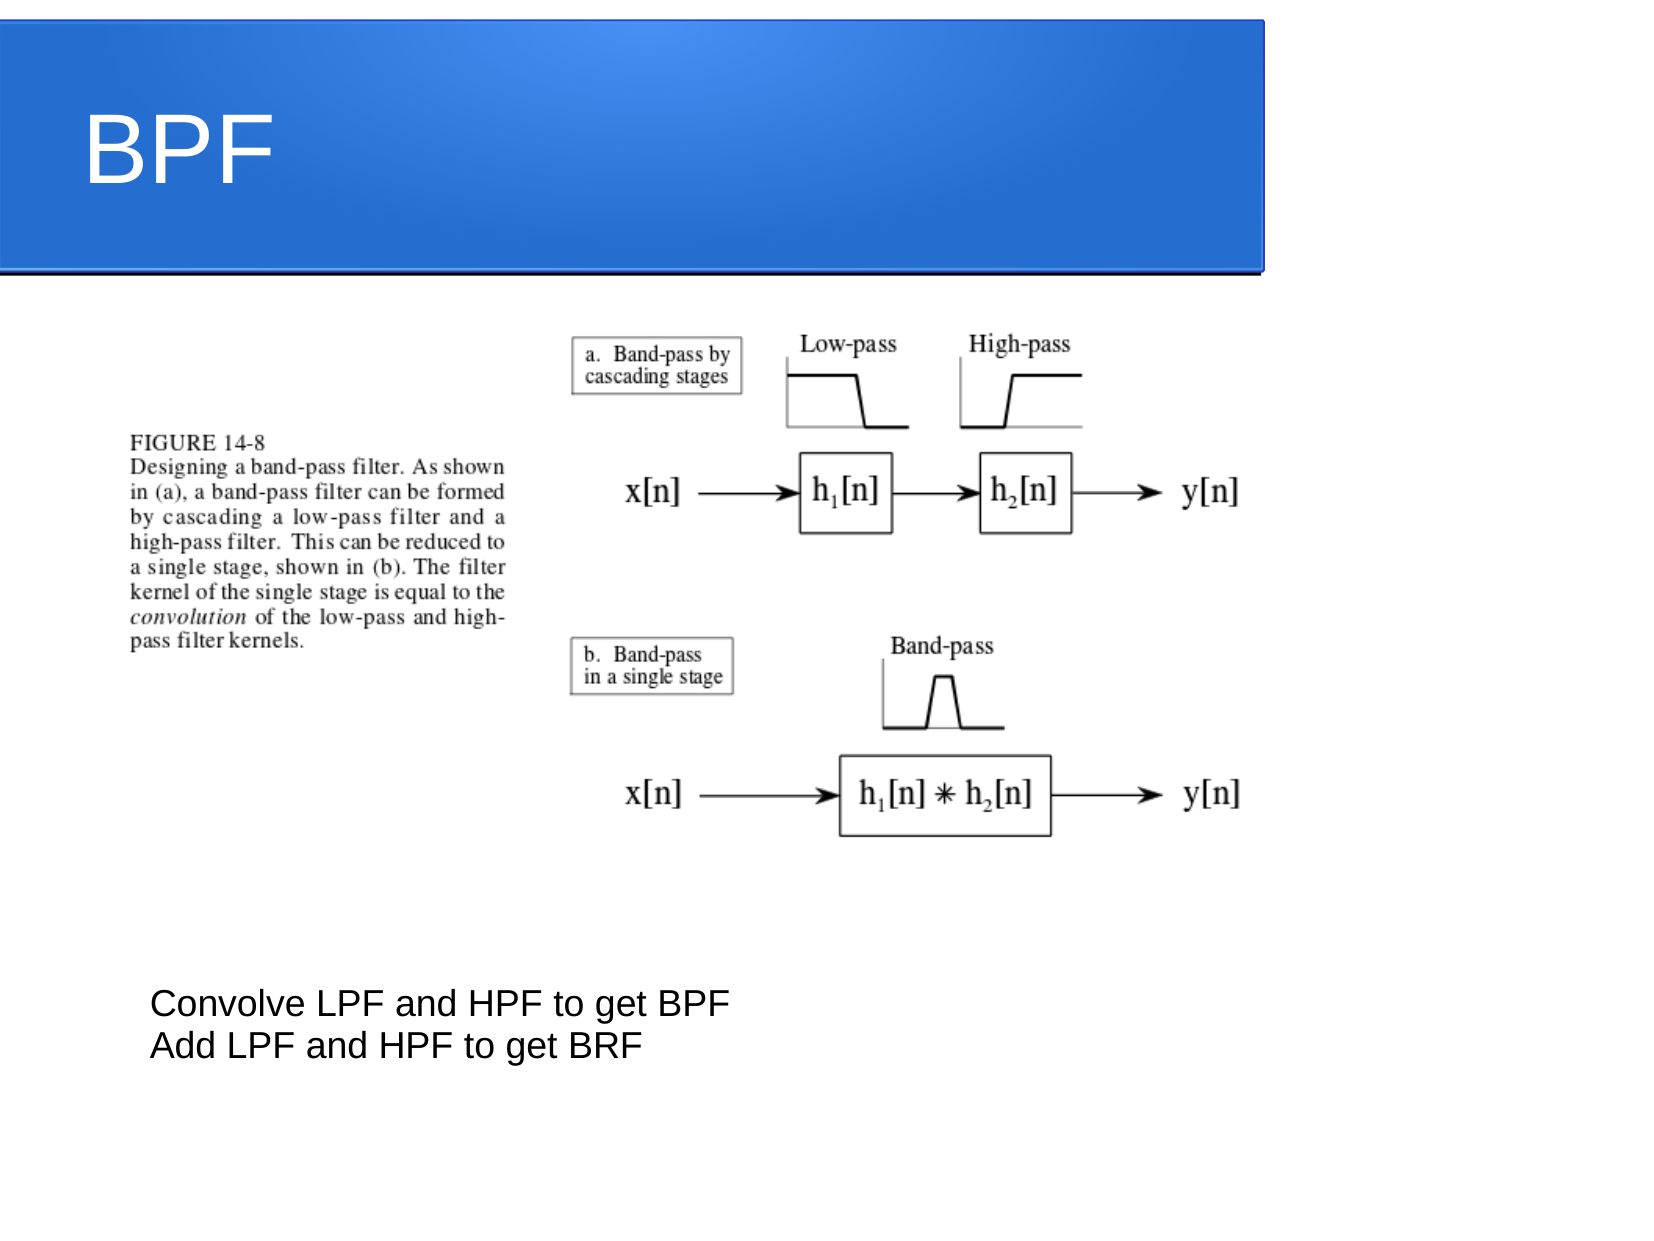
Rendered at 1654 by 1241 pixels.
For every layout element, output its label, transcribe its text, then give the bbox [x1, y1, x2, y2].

text_box Convolve LPF and HPF to get BPF Add LPF and HPF to get BRF [135, 975, 746, 1074]
title BPF [82, 47, 1235, 252]
picture [82, 299, 1310, 881]
